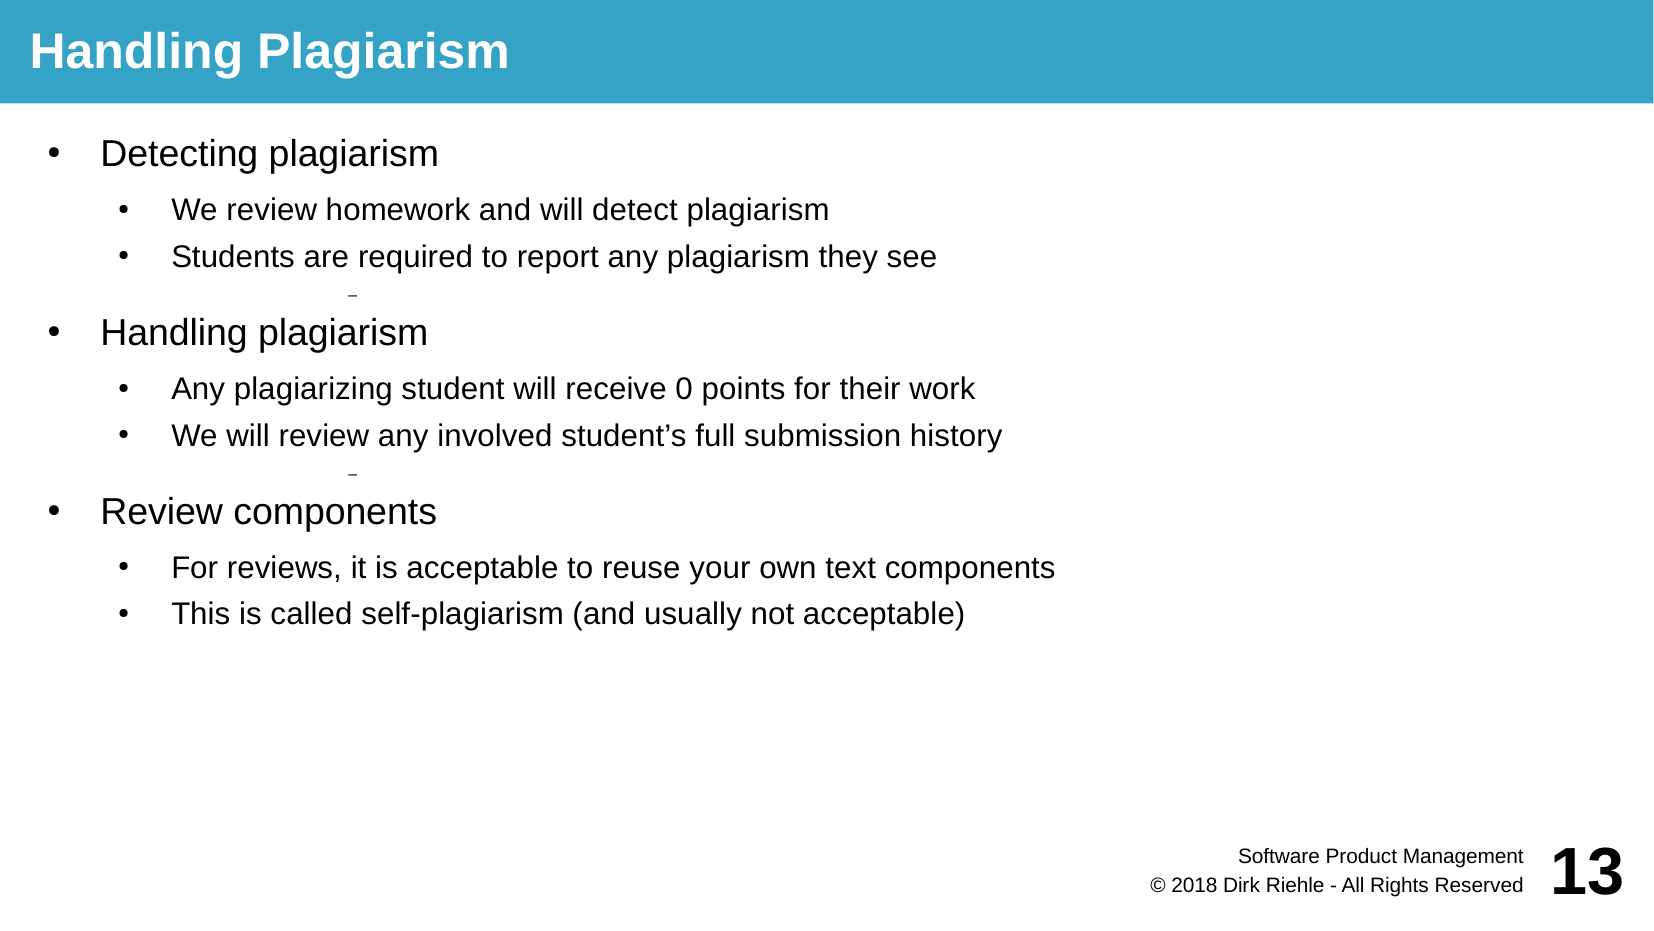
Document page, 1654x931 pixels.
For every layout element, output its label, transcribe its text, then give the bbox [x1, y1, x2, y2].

list Detecting plagiarism We review homework and will detect plagiarism Students are required to report any plagiarism they see Handling plagiarism Any plagiarizing student will receive 0 points for their work We will review any involved student’s full submission history Review components For reviews, it is acceptable to reuse your own text components This is called self-plagiarism (and usually not acceptable) [29, 132, 1625, 798]
title Handling Plagiarism [0, 0, 1654, 104]
